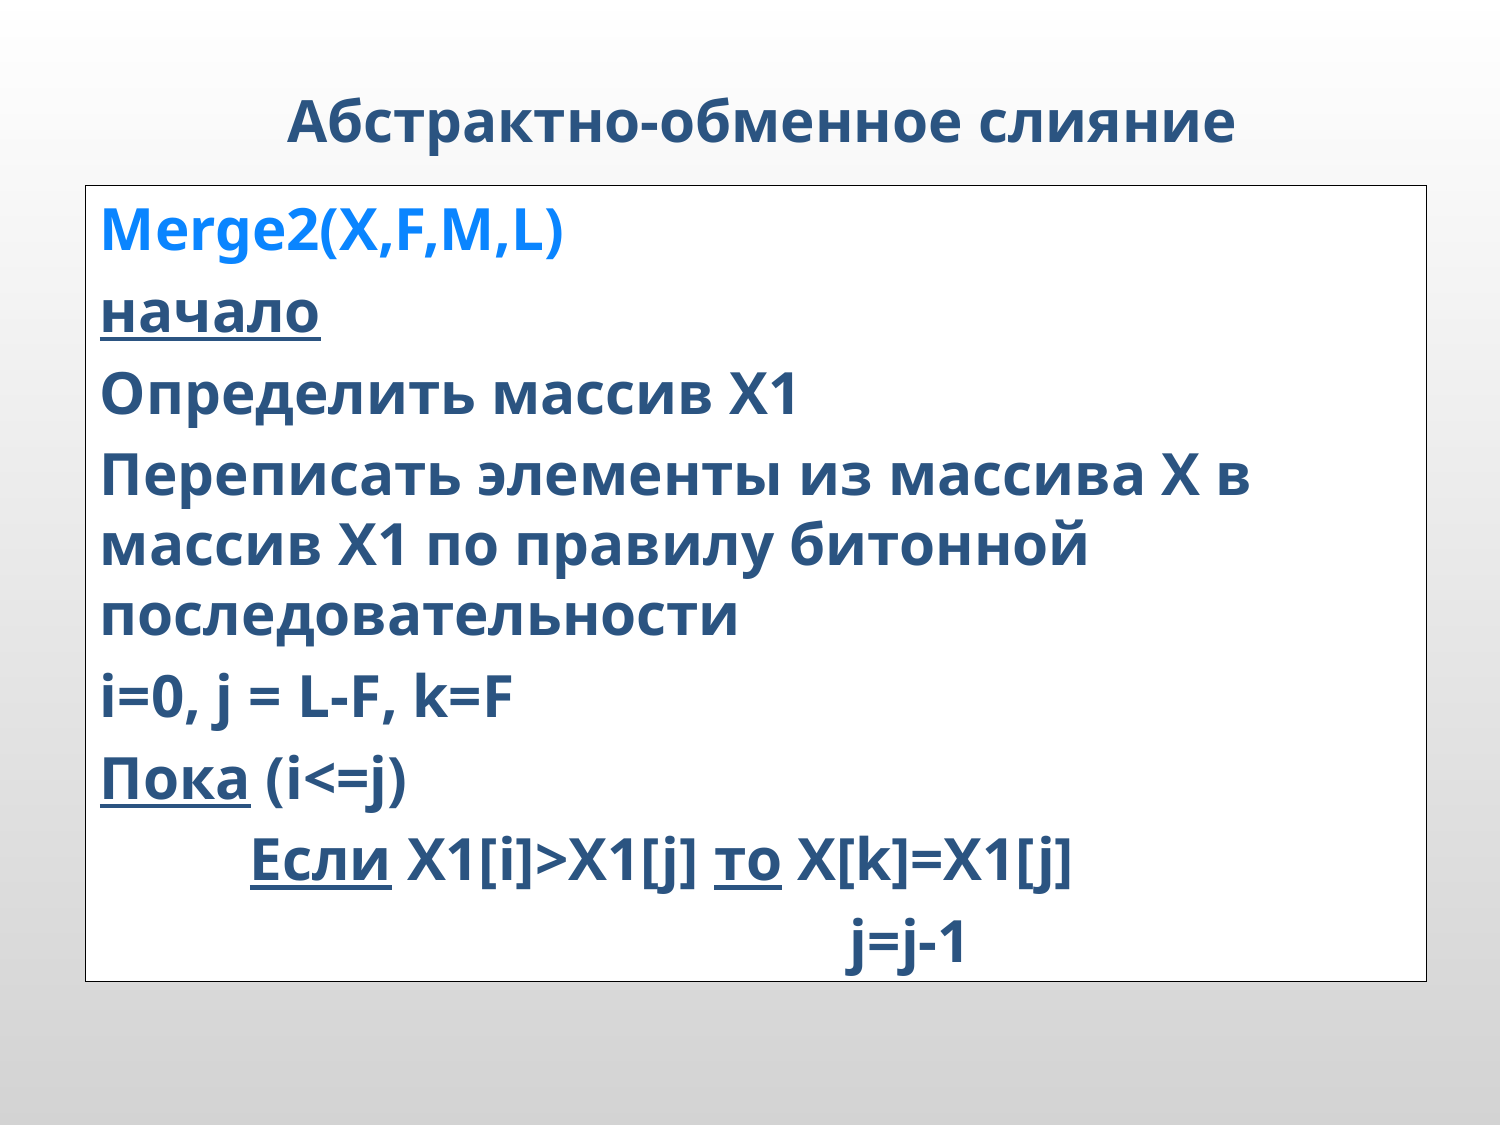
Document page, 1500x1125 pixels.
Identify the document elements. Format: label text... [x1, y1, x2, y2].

text_box Merge2(X,F,M,L) начало Определить массив X1 Переписать элементы из массива X в массив X1 по правилу битонной последовательности i=0, j = L-F, k=F Пока (i<=j) Если X1[i]>X1[j] то X[k]=X1[j] j=j-1 [85, 185, 1427, 982]
text_box Абстрактно-обменное слияние [87, 81, 1438, 157]
